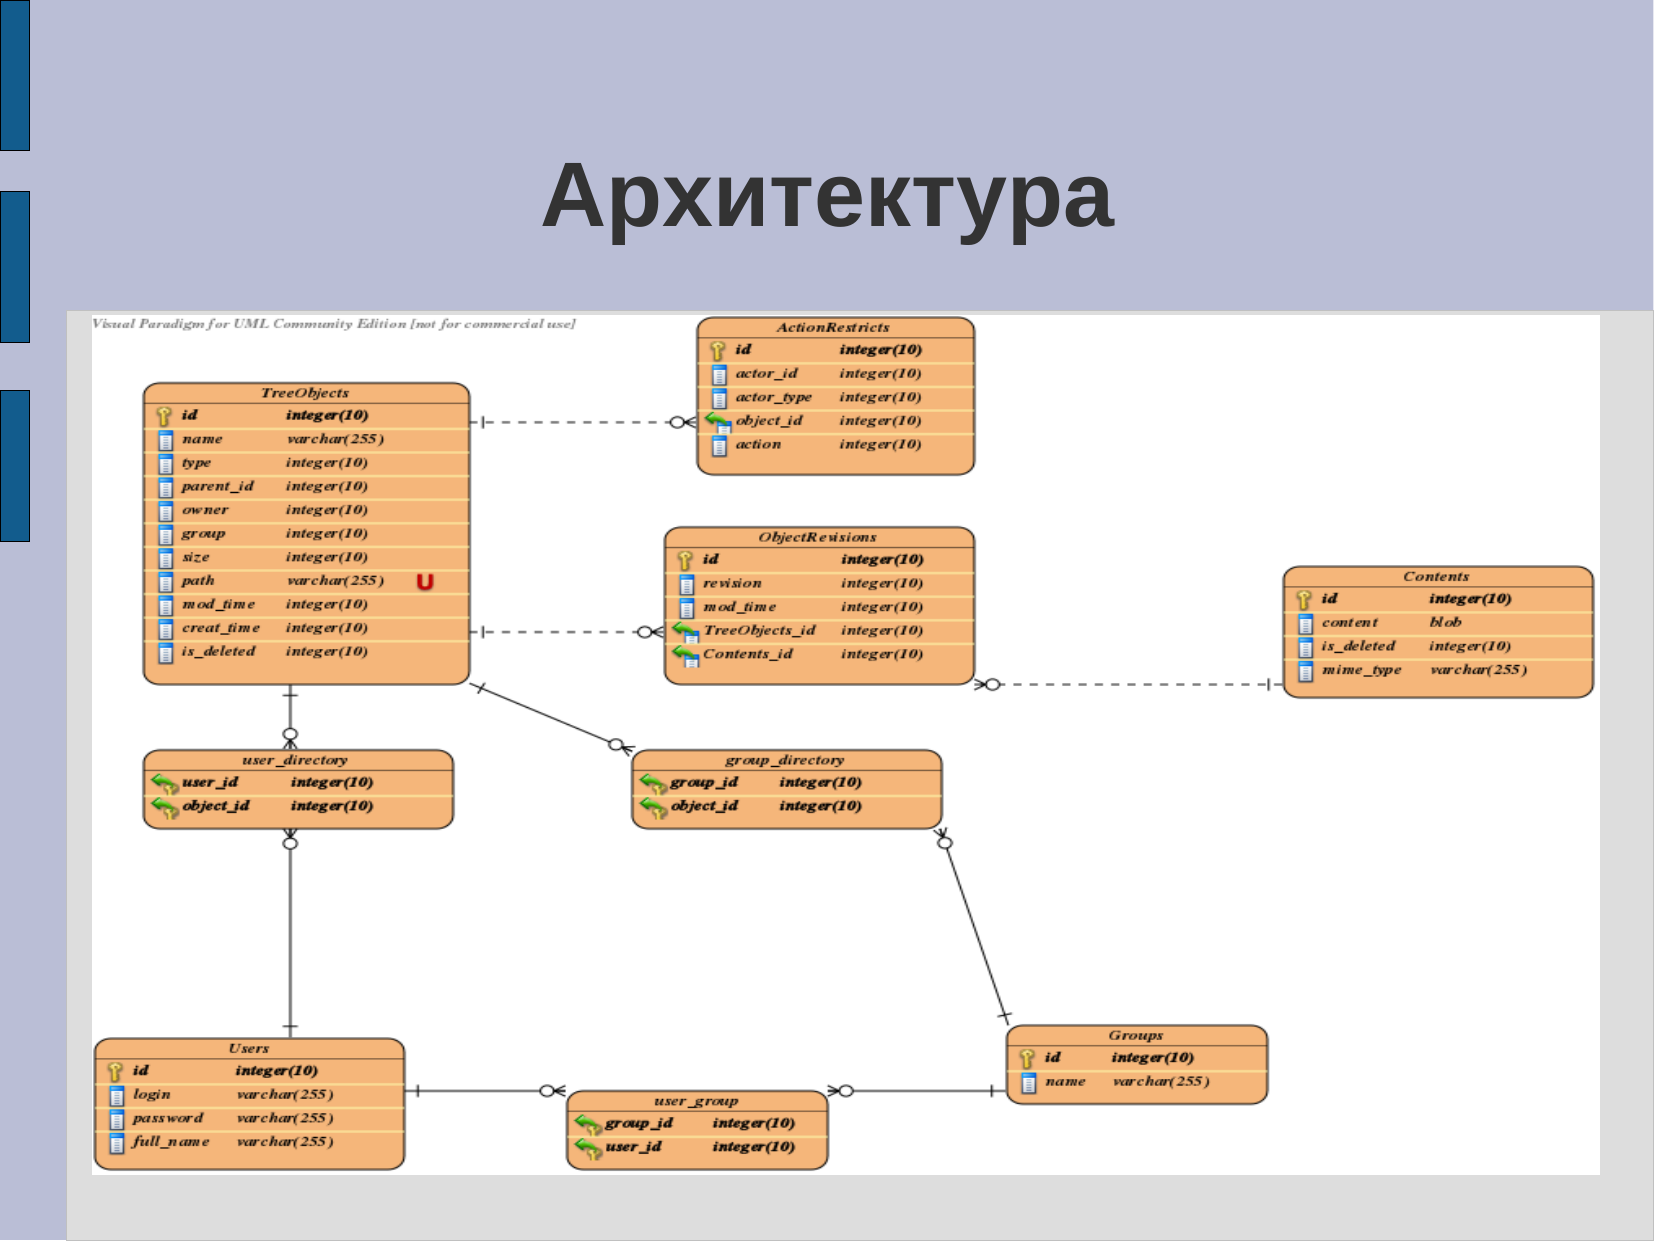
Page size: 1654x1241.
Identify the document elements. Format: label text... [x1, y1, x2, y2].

title Архитектура [121, 91, 1534, 295]
chart [0, 295, 1654, 1241]
